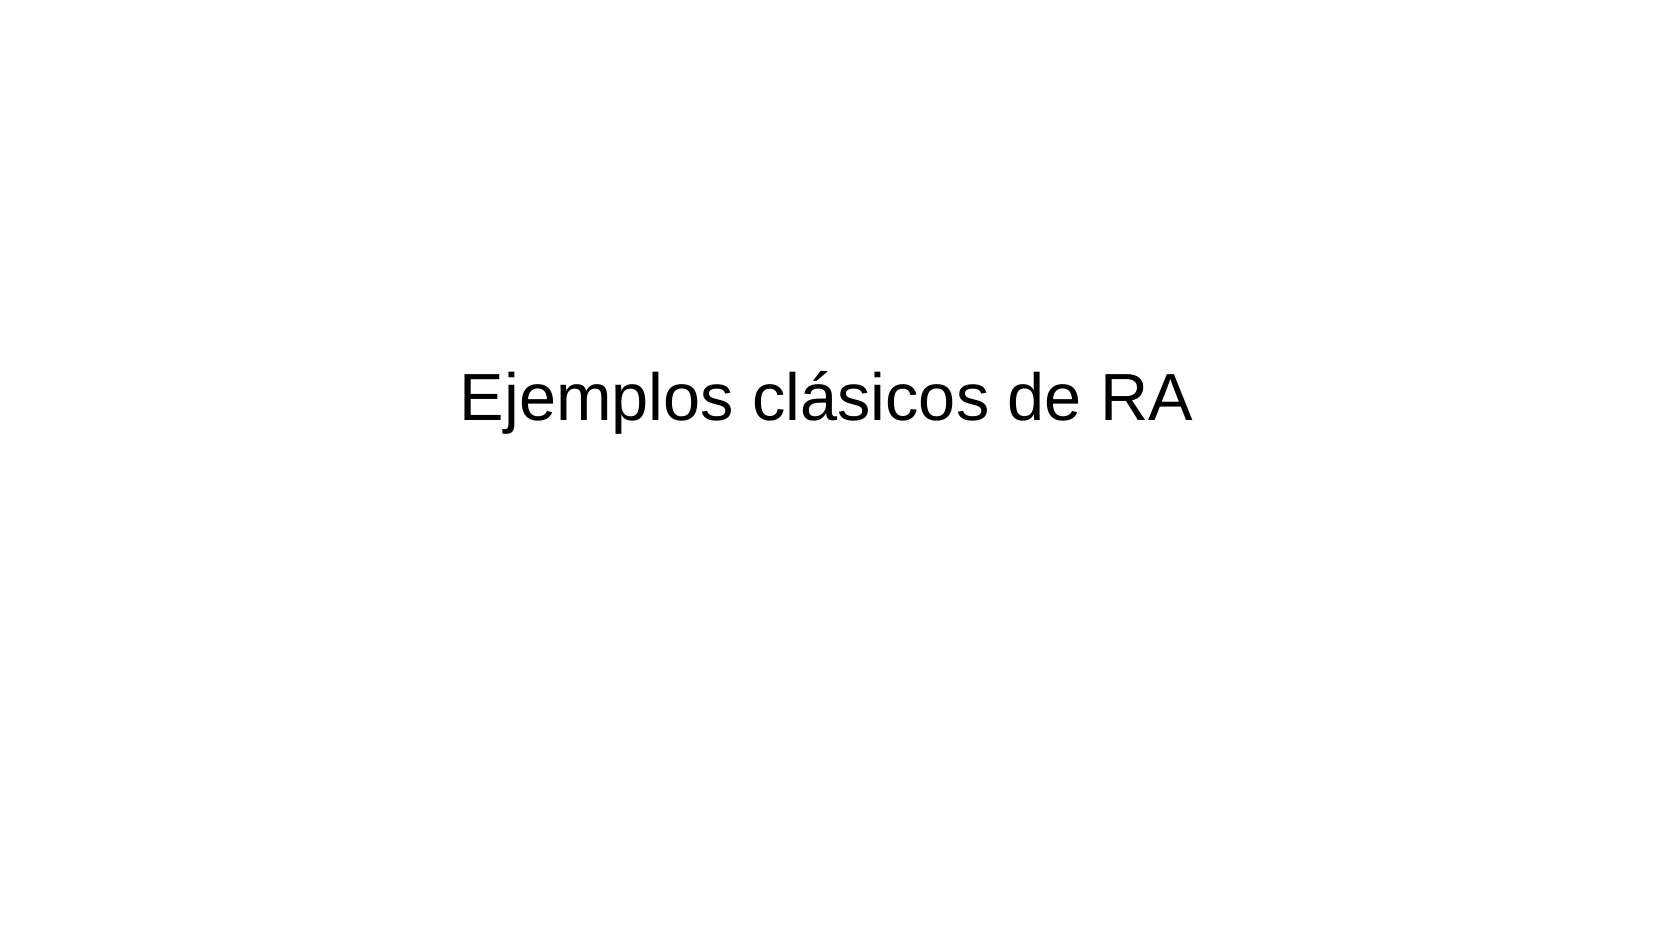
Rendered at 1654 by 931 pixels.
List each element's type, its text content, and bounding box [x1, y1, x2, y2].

subtitle Ejemplos clásicos de RA [82, 37, 1571, 757]
